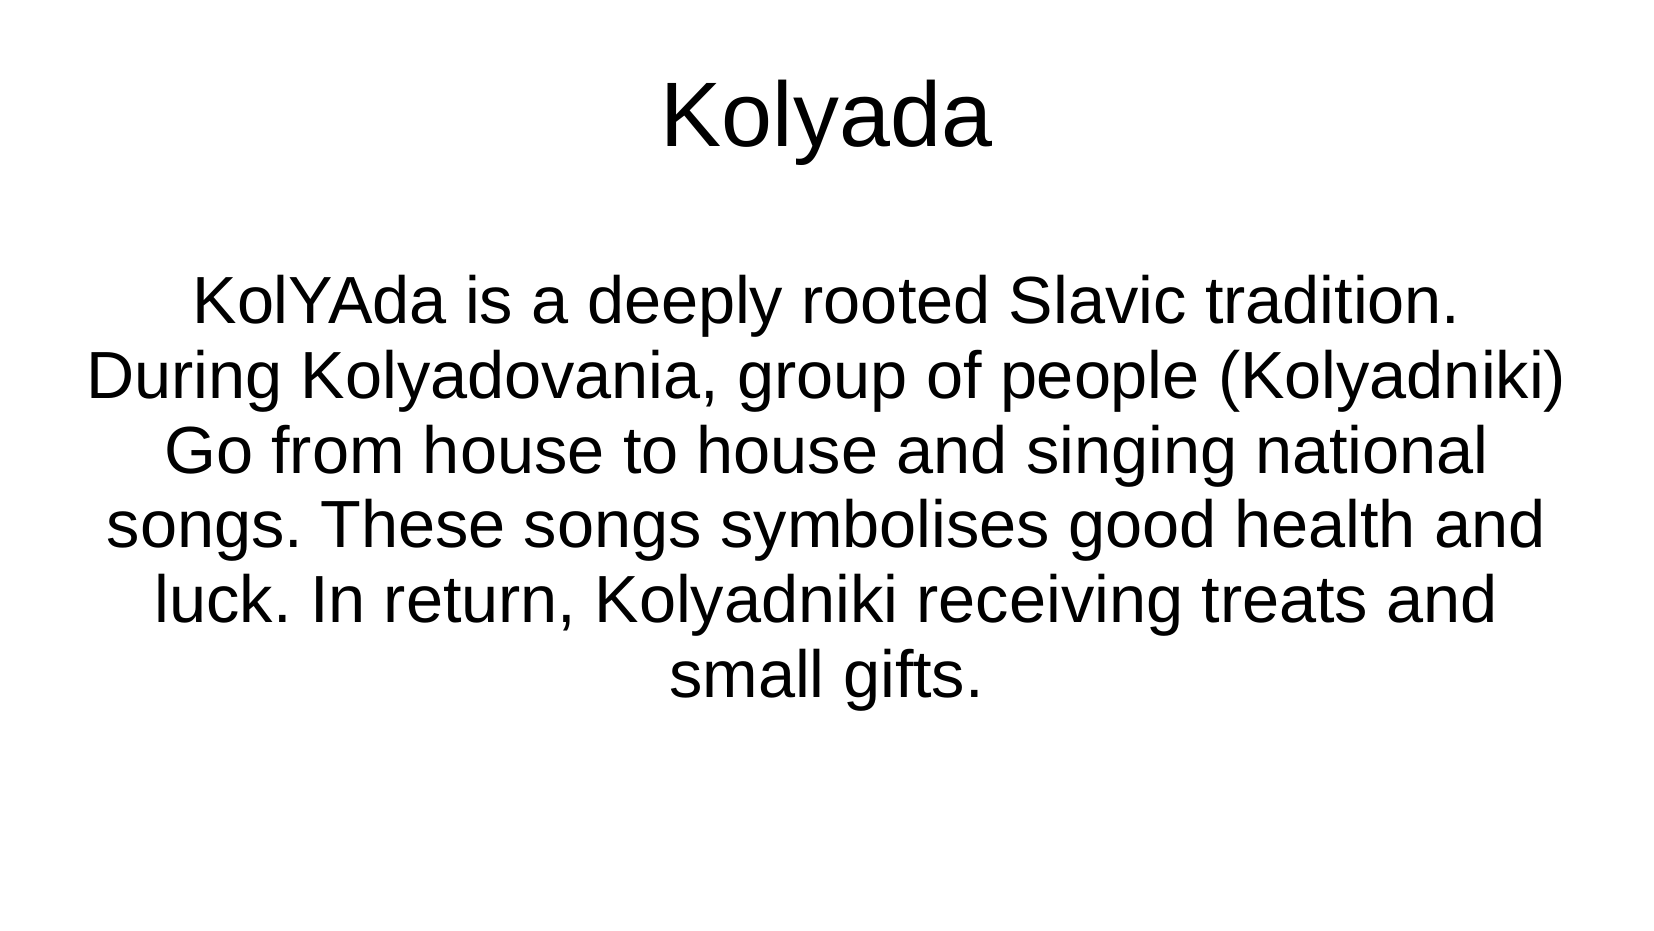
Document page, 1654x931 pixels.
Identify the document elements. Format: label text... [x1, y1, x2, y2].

subtitle KolYAda is a deeply rooted Slavic tradition. During Kolyadovania, group of people (Kolyadniki) Go from house to house and singing national songs. These songs symbolises good health and luck. In return, Kolyadniki receiving treats and small gifts. [82, 217, 1571, 758]
title Kolyada [82, 37, 1571, 193]
